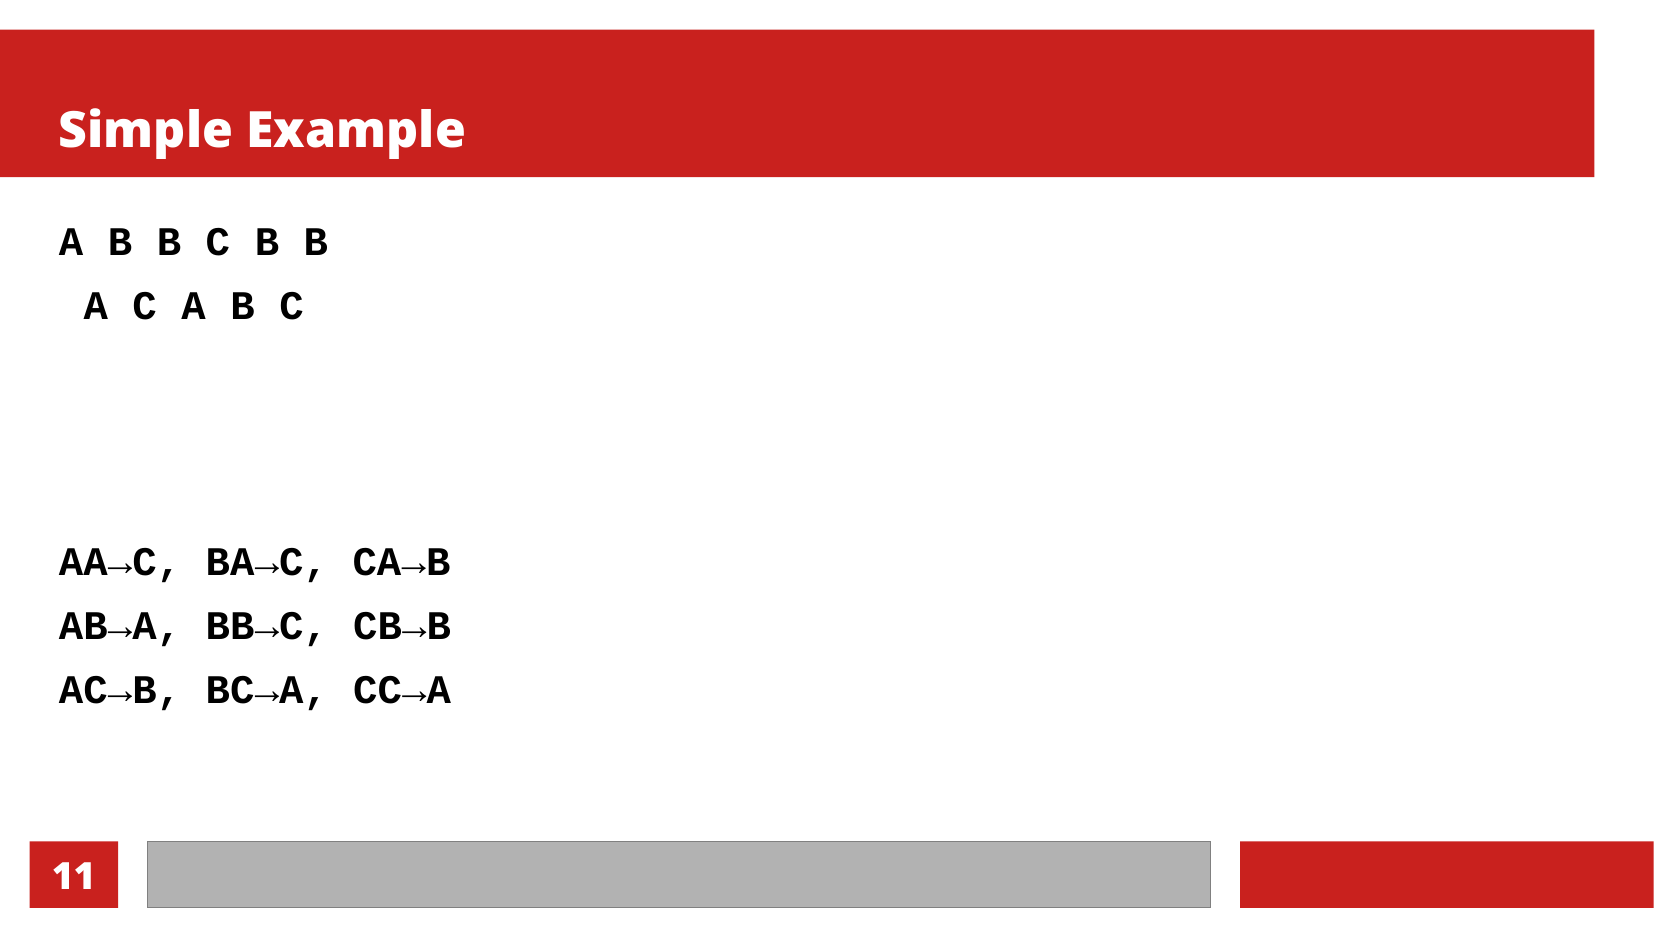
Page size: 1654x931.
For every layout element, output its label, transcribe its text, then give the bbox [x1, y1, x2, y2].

title Simple Example [59, 44, 1595, 163]
list A B B C B B A C A B C AA→C, BA→C, CA→B AB→A, BB→C, CB→B AC→B, BC→A, CC→A [59, 221, 1565, 798]
